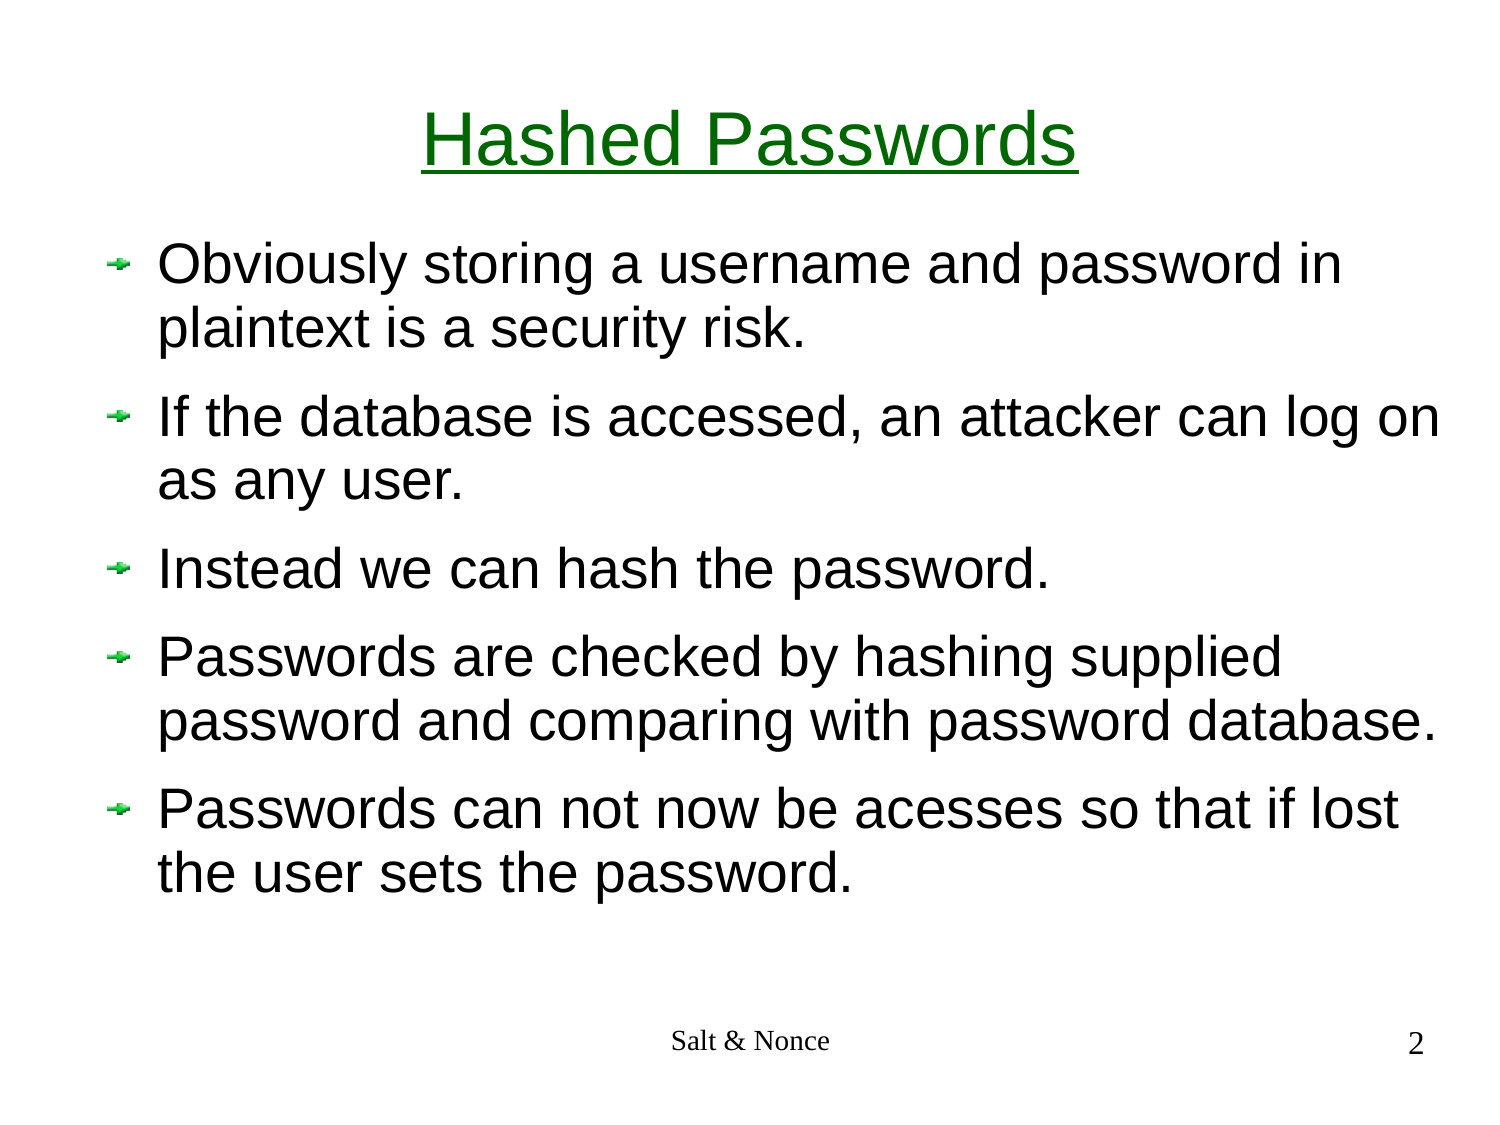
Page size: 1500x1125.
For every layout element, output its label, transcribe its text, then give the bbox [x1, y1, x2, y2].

list Obviously storing a username and password in plaintext is a security risk. If the database is accessed, an attacker can log on as any user. Instead we can hash the password. Passwords are checked by hashing supplied password and comparing with password database. Passwords can not now be acesses so that if lost the user sets the password. [91, 232, 1441, 976]
title Hashed Passwords [75, 45, 1425, 233]
